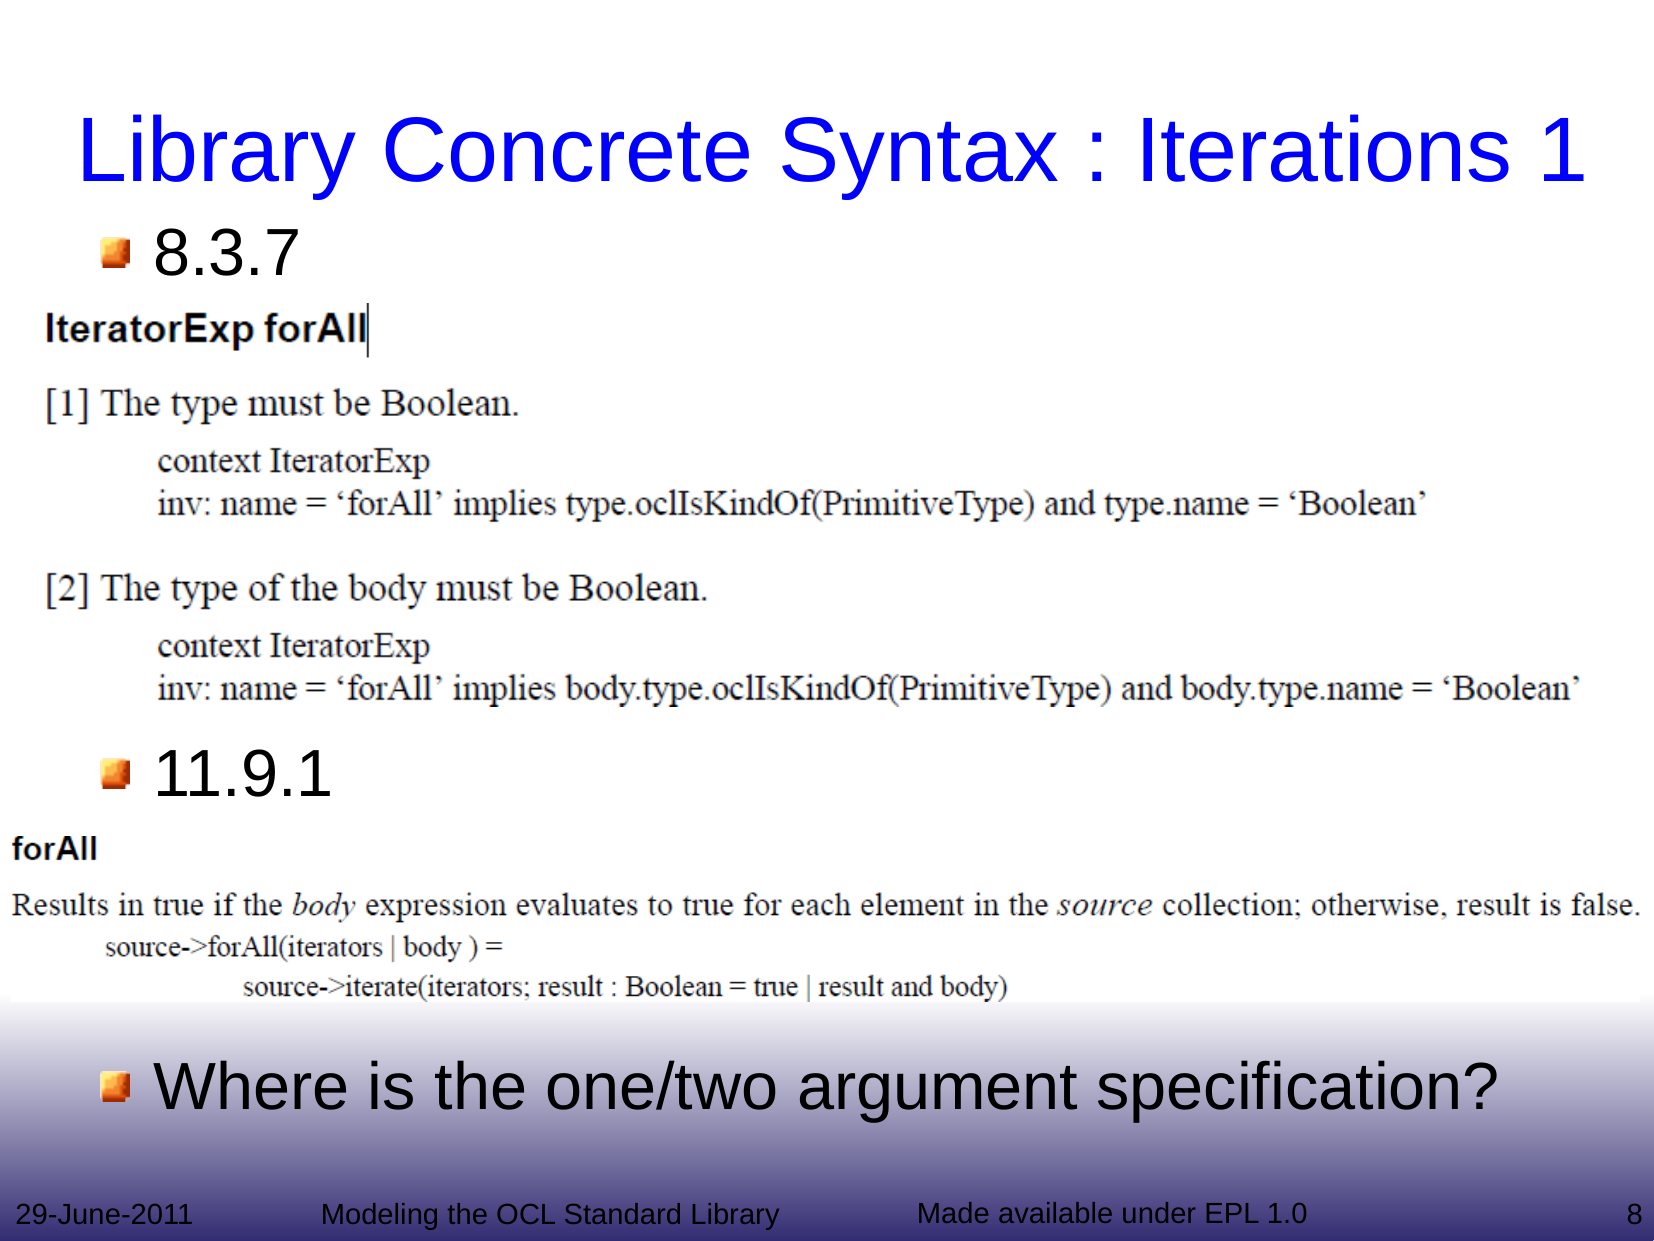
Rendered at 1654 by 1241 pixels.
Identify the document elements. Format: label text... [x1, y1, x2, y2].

picture [11, 836, 1640, 1002]
picture [46, 303, 1581, 707]
list 8.3.7 11.9.1 Where is the one/two argument specification? [82, 214, 1571, 303]
list 8.3.7 11.9.1 Where is the one/two argument specification? [82, 1002, 1571, 1125]
title Library Concrete Syntax : Iterations 1 [58, 46, 1609, 254]
list 8.3.7 11.9.1 Where is the one/two argument specification? [82, 707, 1571, 836]
